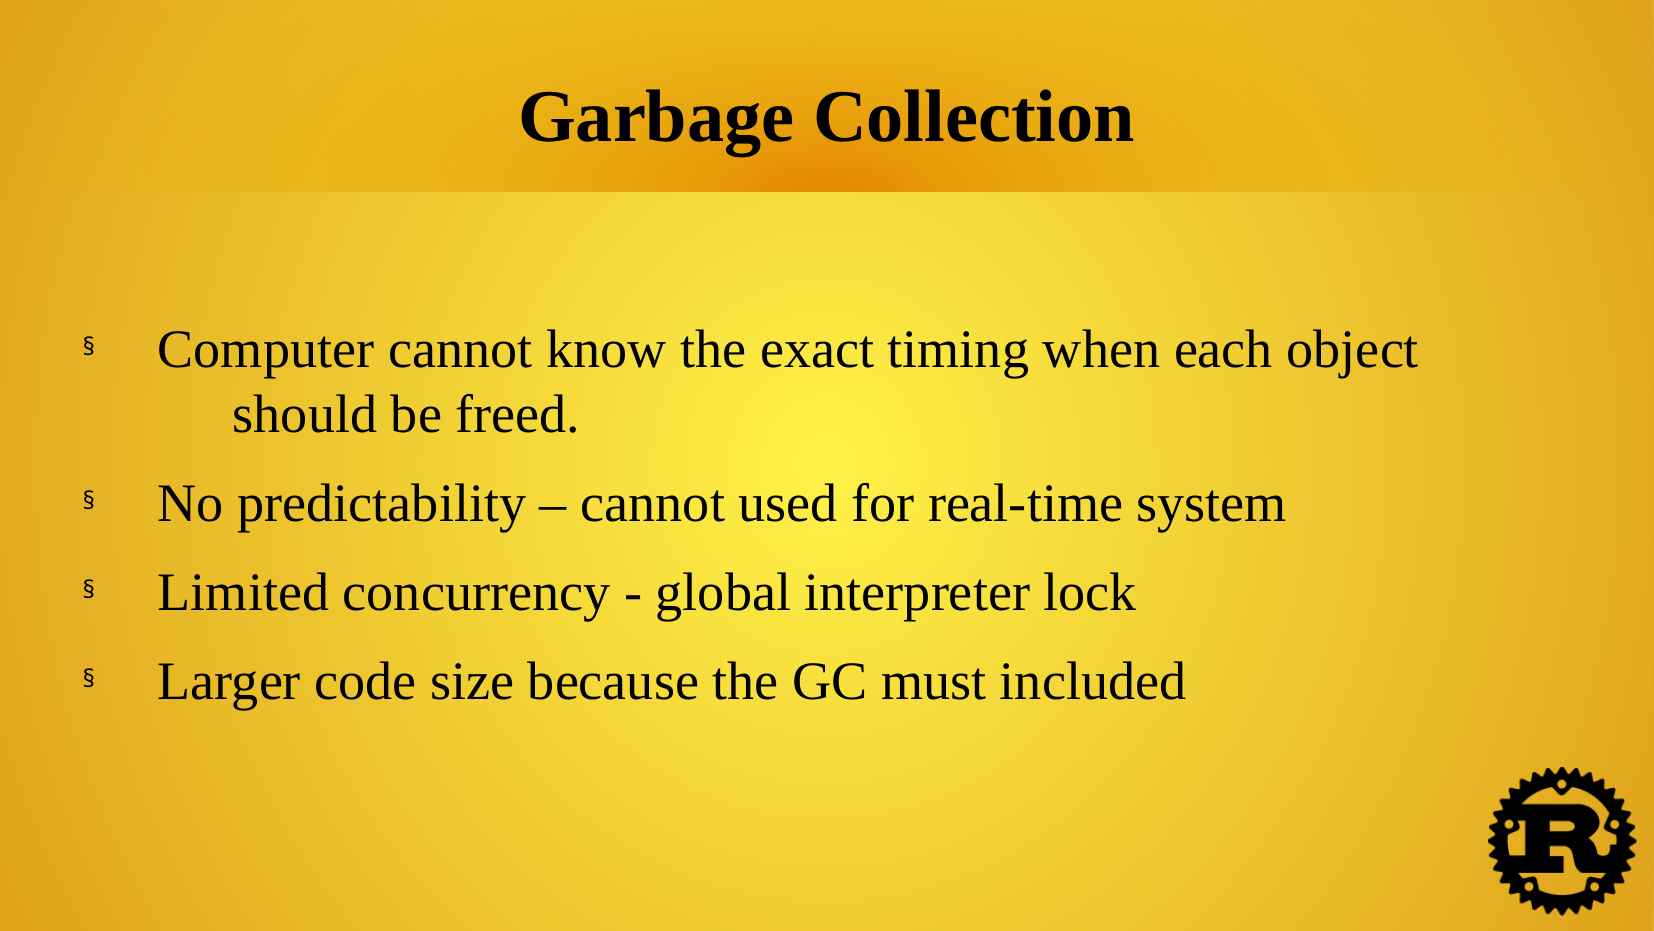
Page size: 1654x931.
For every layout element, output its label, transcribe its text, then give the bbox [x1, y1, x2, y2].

list Computer cannot know the exact timing when each object should be freed. No predictability – cannot used for real-time system Limited concurrency - global interpreter lock Larger code size because the GC must included [82, 224, 1571, 764]
title Garbage Collection [82, 35, 1571, 189]
picture [1488, 767, 1639, 918]
